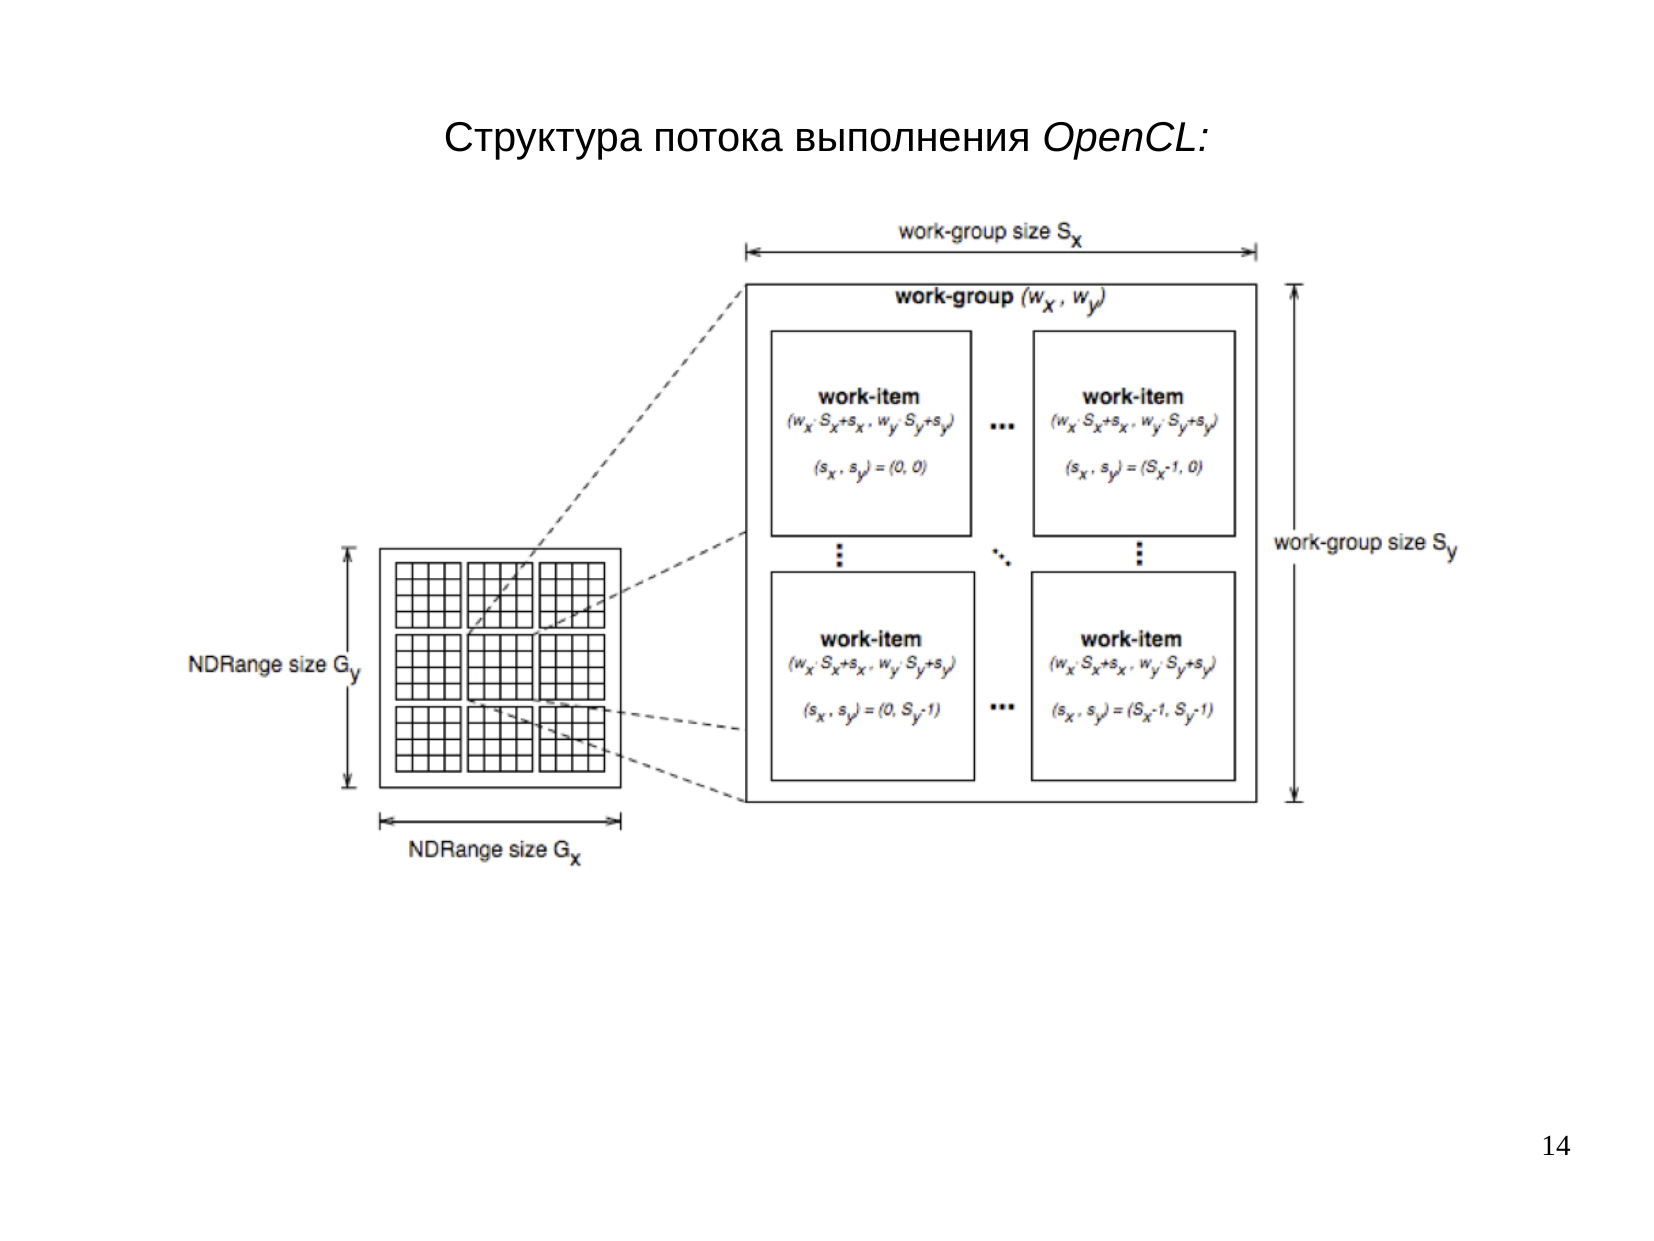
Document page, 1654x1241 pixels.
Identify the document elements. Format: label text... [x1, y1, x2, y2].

text_box Структура потока выполнения OpenCL: [242, 106, 1412, 216]
picture [170, 200, 1484, 886]
